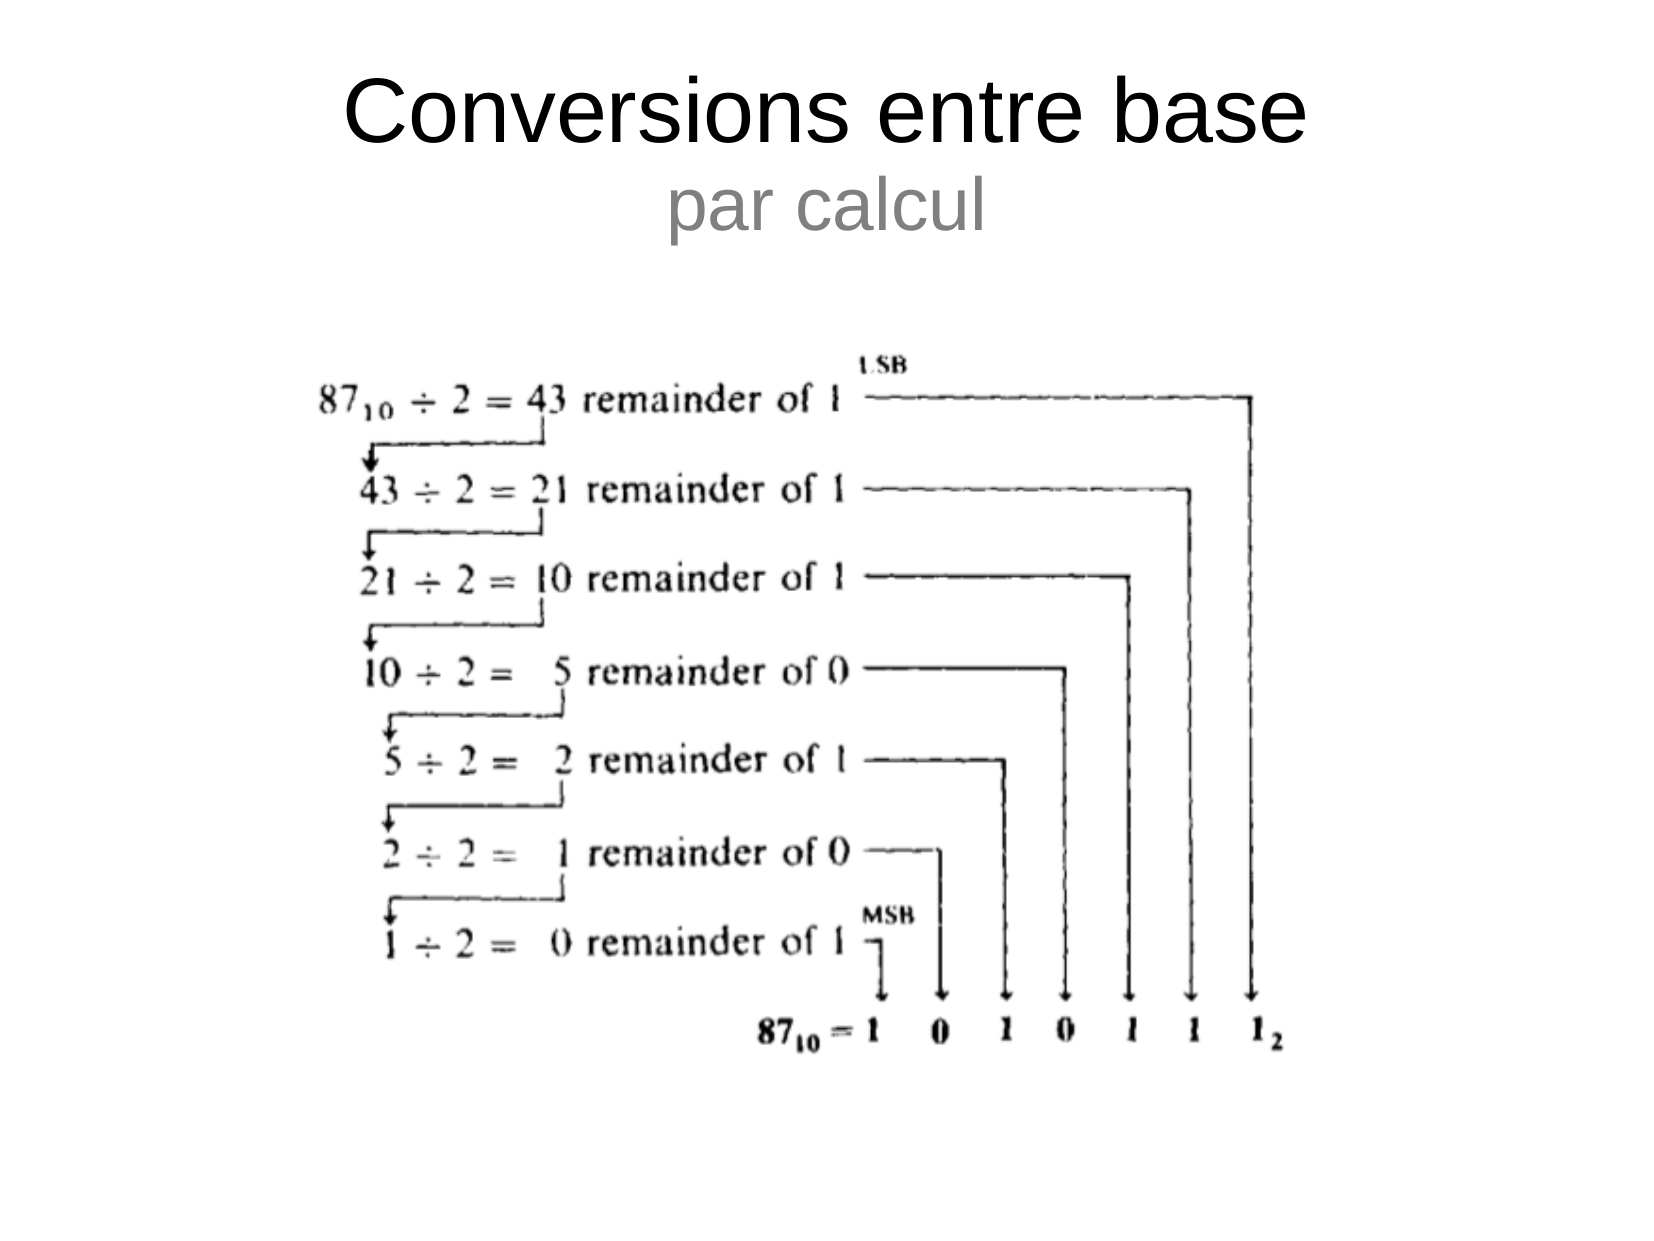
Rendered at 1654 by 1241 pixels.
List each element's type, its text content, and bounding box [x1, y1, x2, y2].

picture [224, 307, 1382, 1086]
title Conversions entre base par calcul [82, 49, 1571, 257]
